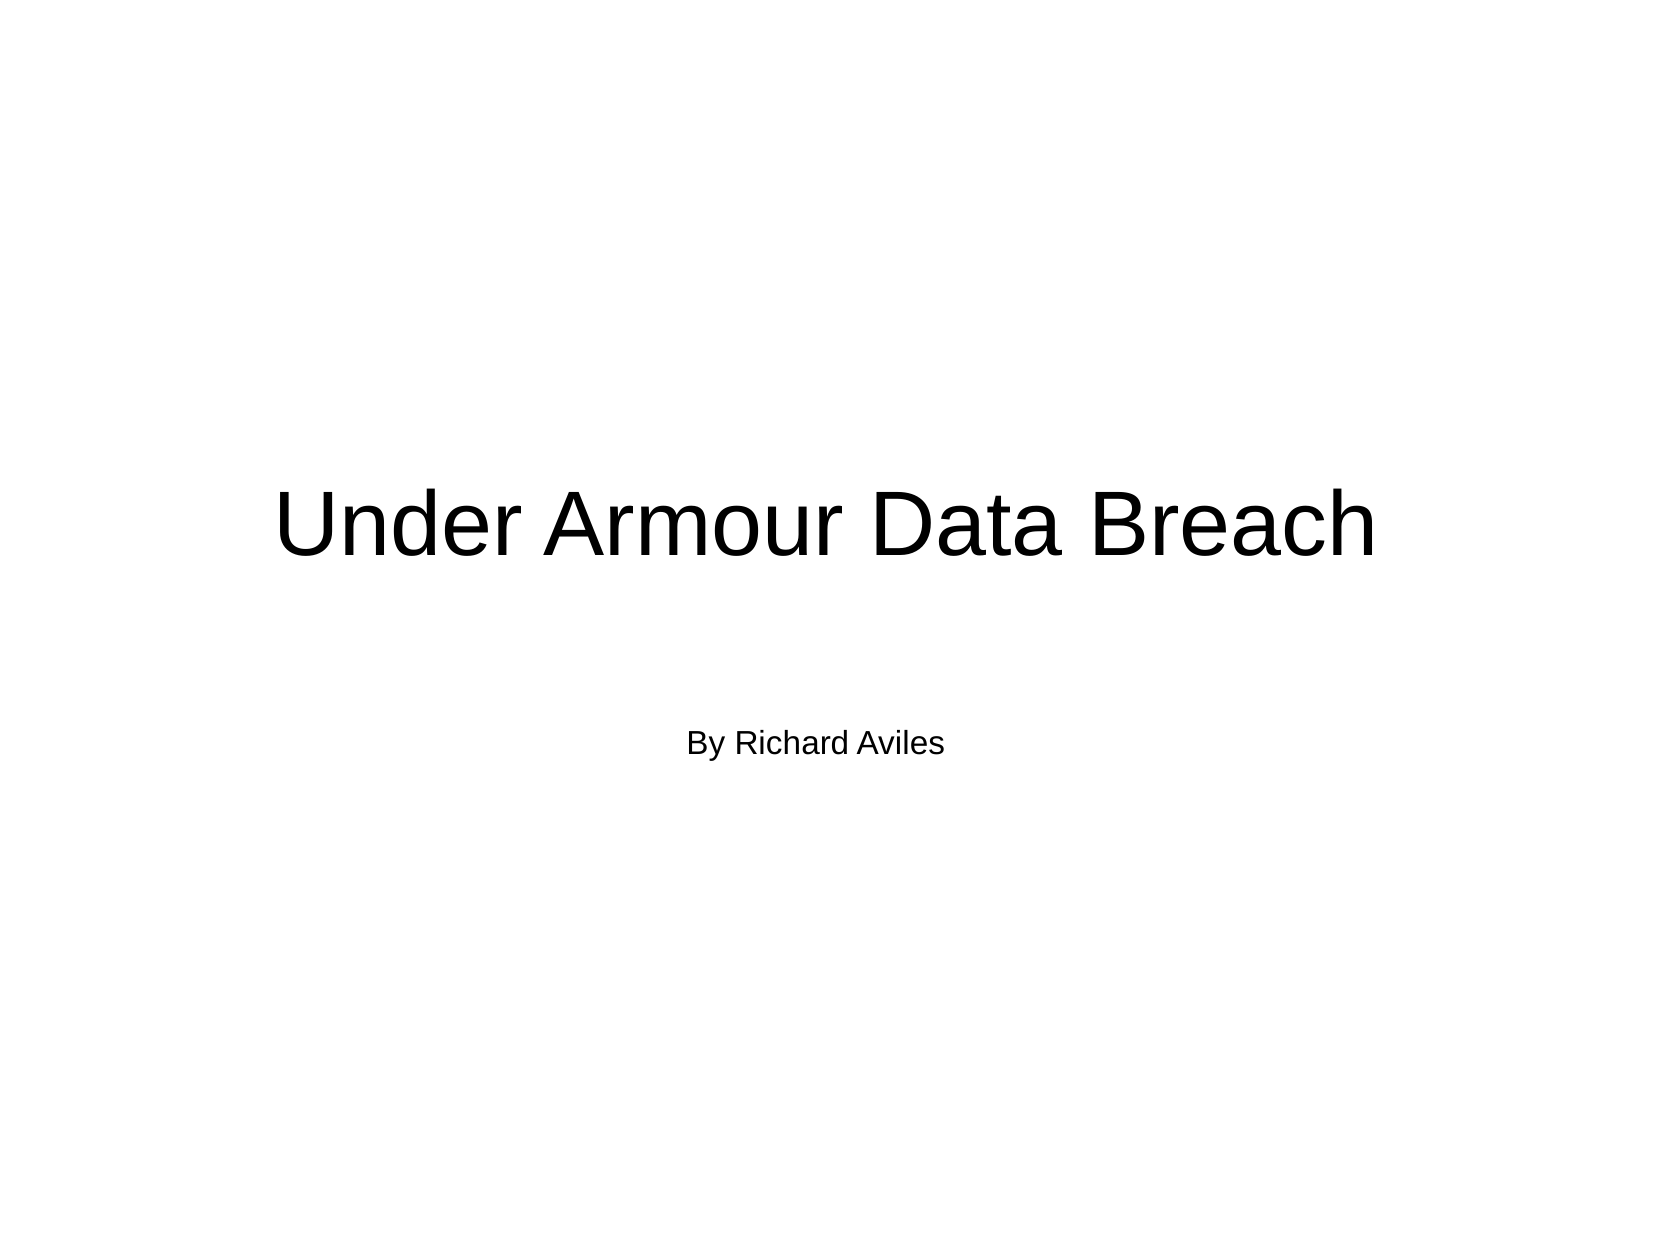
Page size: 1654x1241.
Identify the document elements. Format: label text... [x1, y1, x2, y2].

title Under Armour Data Breach [82, 420, 1571, 628]
subtitle By Richard Aviles [71, 705, 1561, 781]
